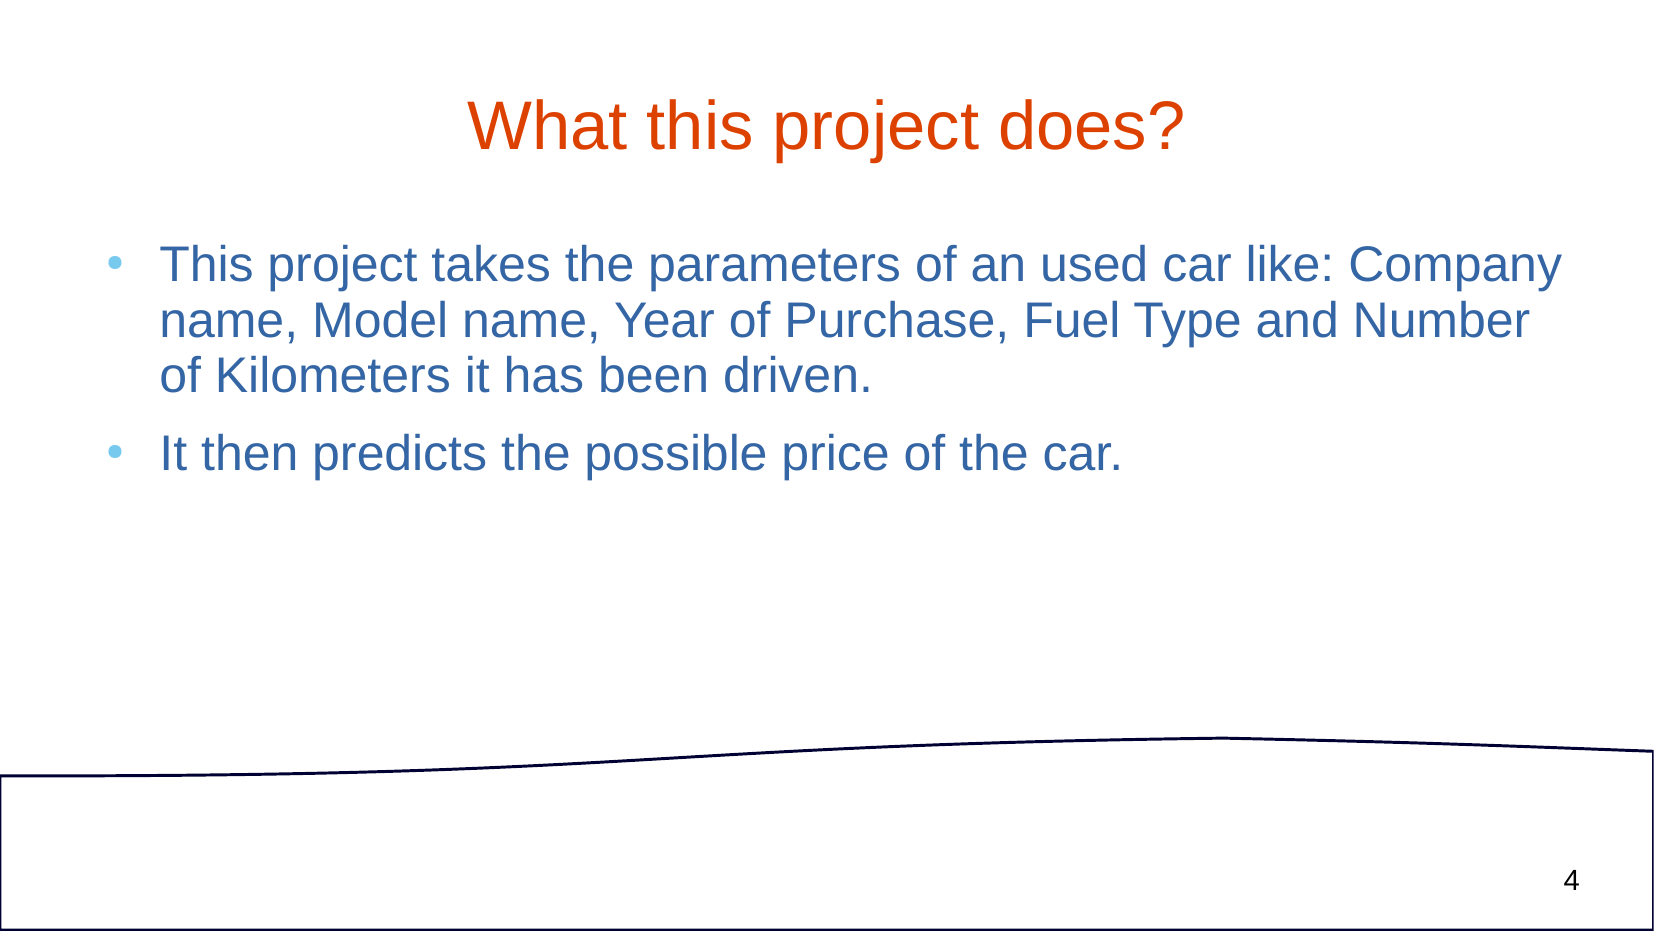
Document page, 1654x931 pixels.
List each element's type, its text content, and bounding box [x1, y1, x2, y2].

list This project takes the parameters of an used car like: Company name, Model name, Year of Purchase, Fuel Type and Number of Kilometers it has been driven. It then predicts the possible price of the car. [88, 236, 1565, 621]
title What this project does? [88, 44, 1565, 207]
